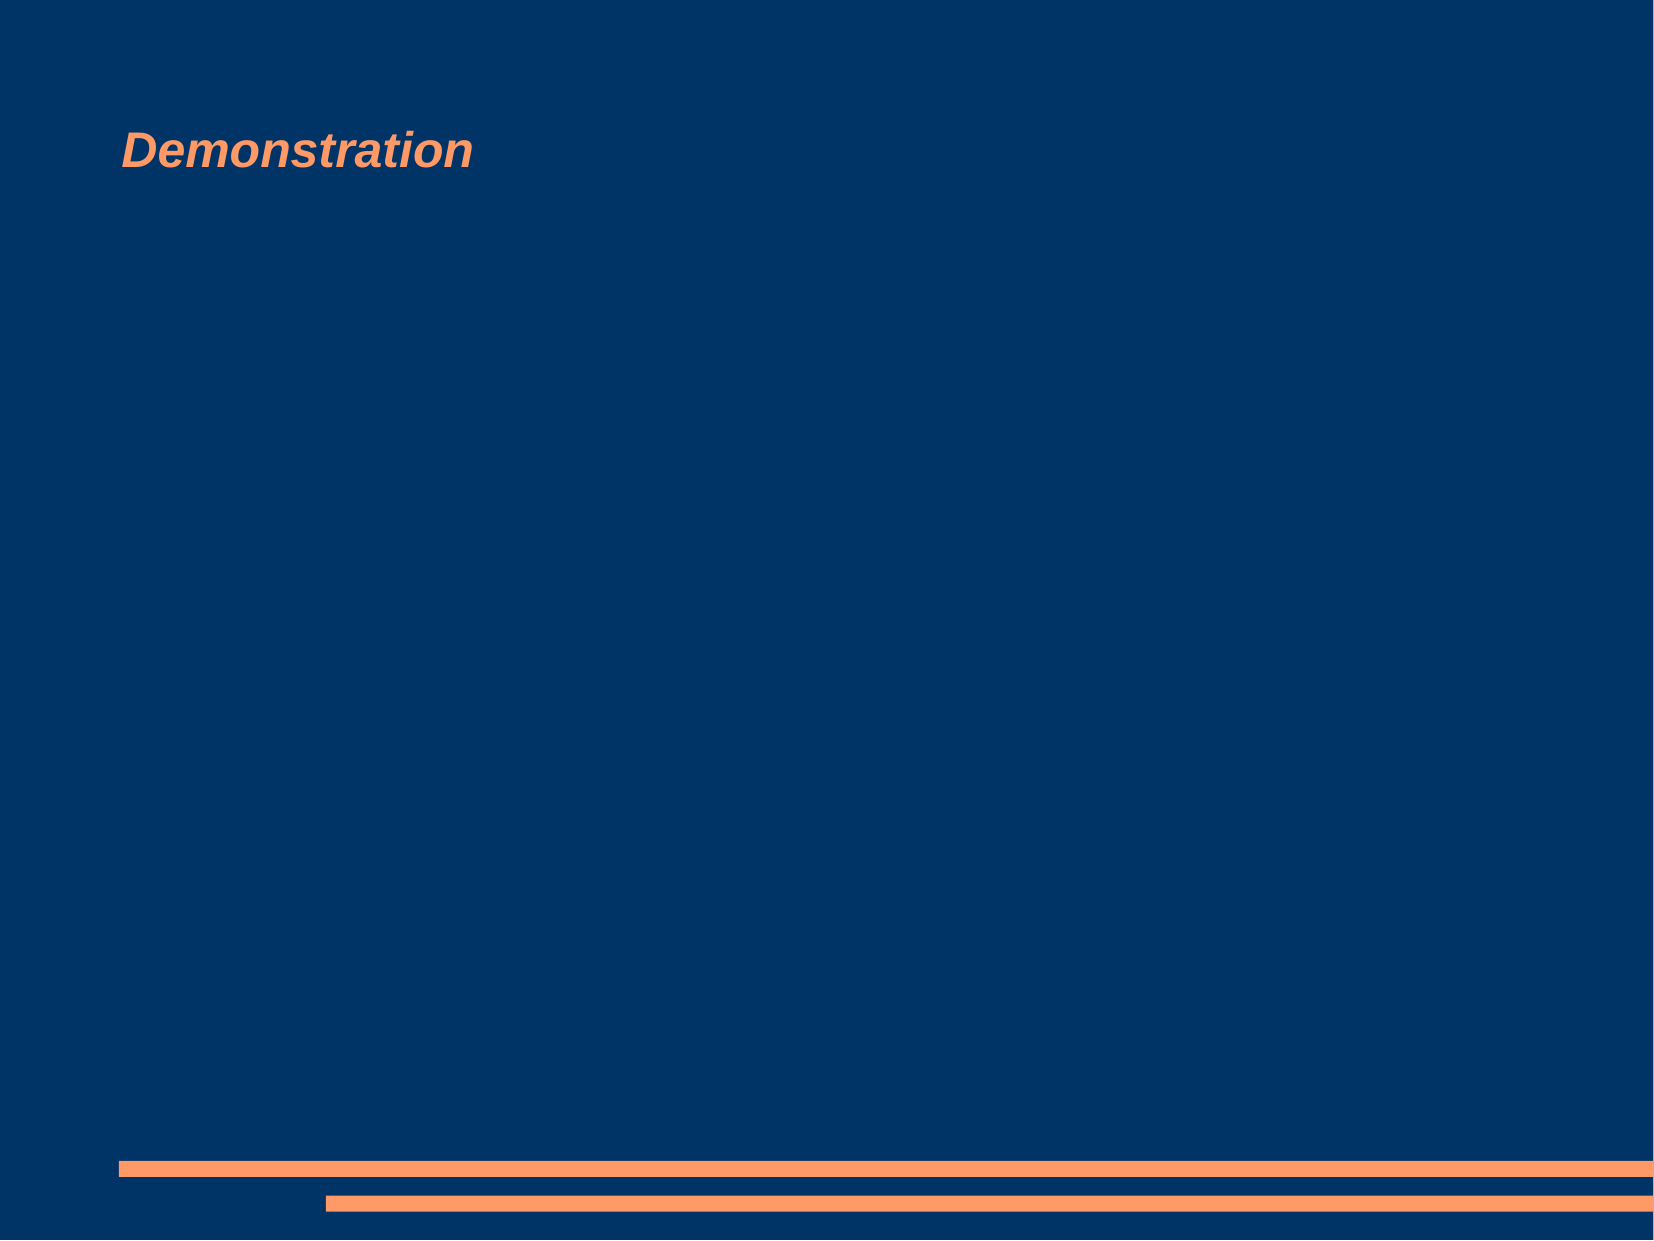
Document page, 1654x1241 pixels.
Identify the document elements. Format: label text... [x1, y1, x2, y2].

title Demonstration [121, 46, 1534, 254]
